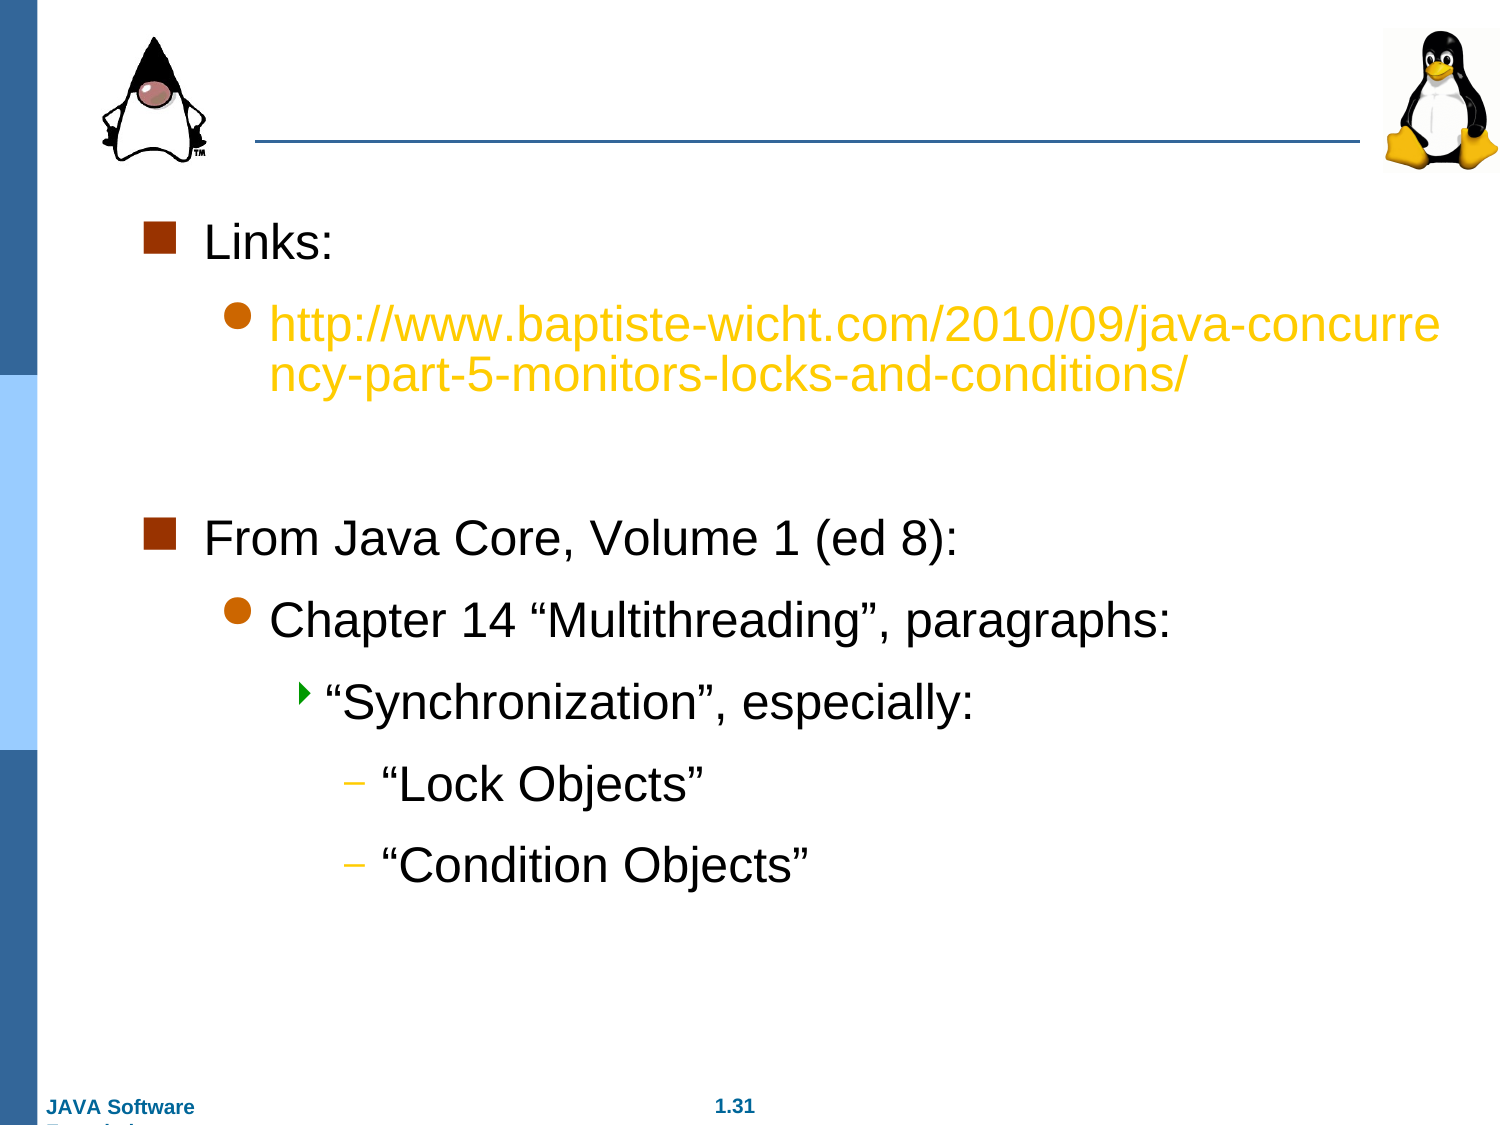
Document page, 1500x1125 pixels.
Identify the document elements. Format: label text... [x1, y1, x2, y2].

picture [54, 0, 255, 200]
list Links: http://www.baptiste-wicht.com/2010/09/java-concurrency-part-5-monitors-locks-and-conditions/ From Java Core, Volume 1 (ed 8): Chapter 14 “Multithreading”, paragraphs: “Synchronization”, especially: “Lock Objects” “Condition Objects” [132, 202, 1483, 1041]
picture [1383, 28, 1500, 173]
title [75, 45, 1426, 141]
